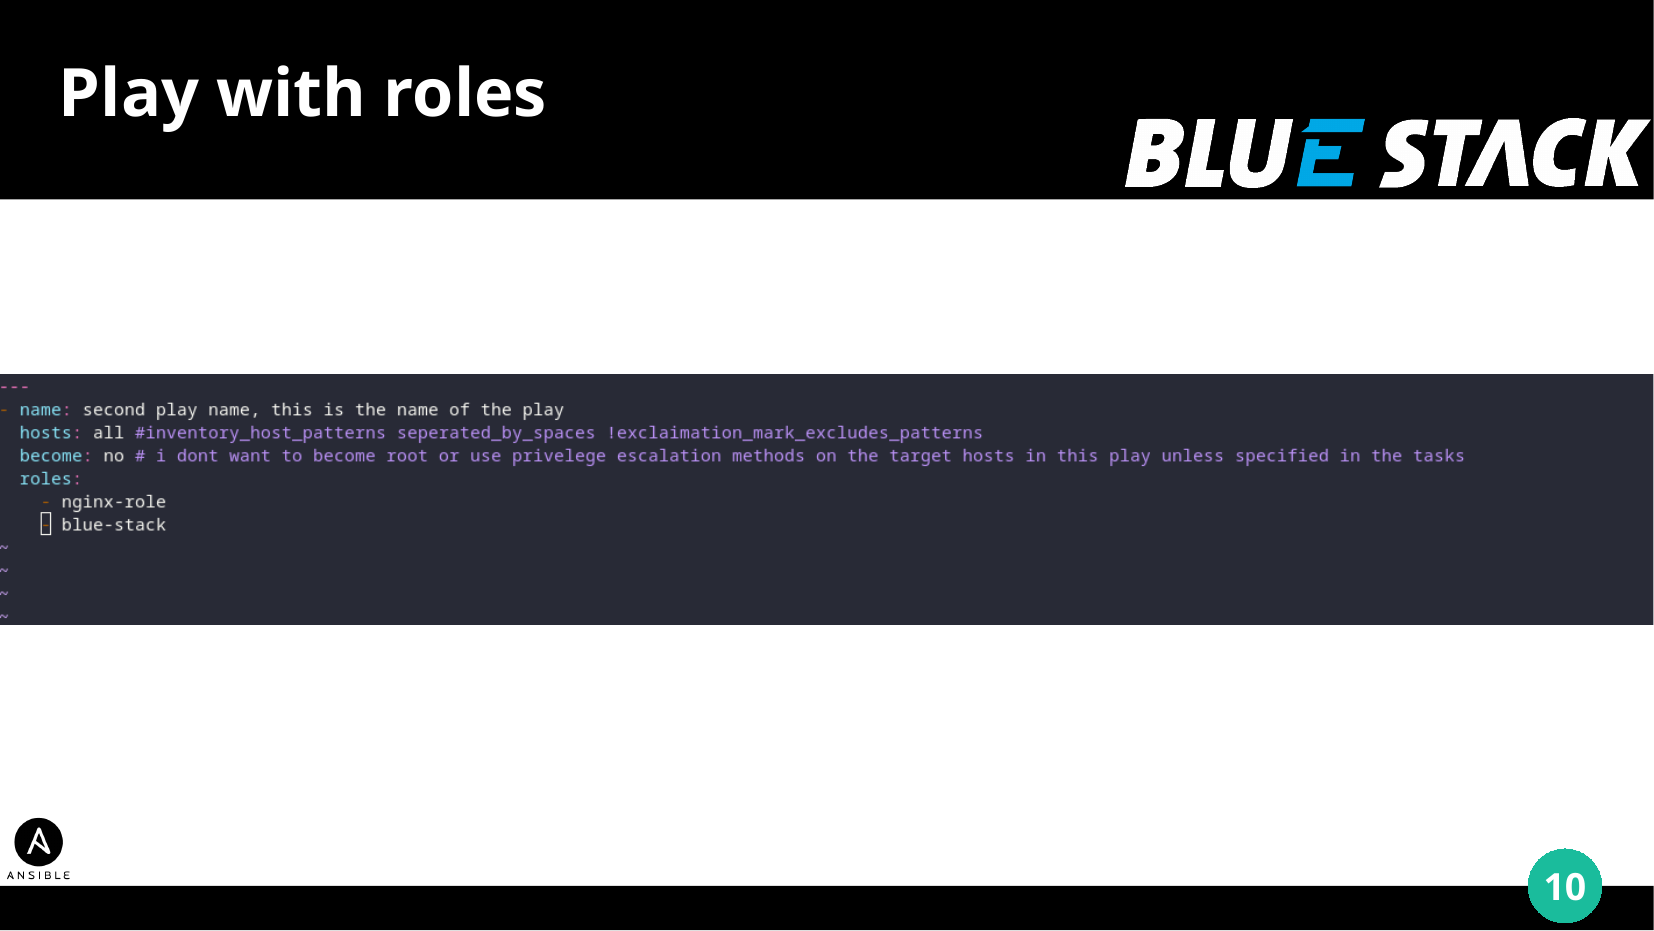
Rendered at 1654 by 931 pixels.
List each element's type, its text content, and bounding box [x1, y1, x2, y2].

title Play with roles [59, 31, 1595, 151]
picture [0, 374, 1654, 625]
picture [0, 811, 76, 887]
picture [1125, 118, 1651, 188]
